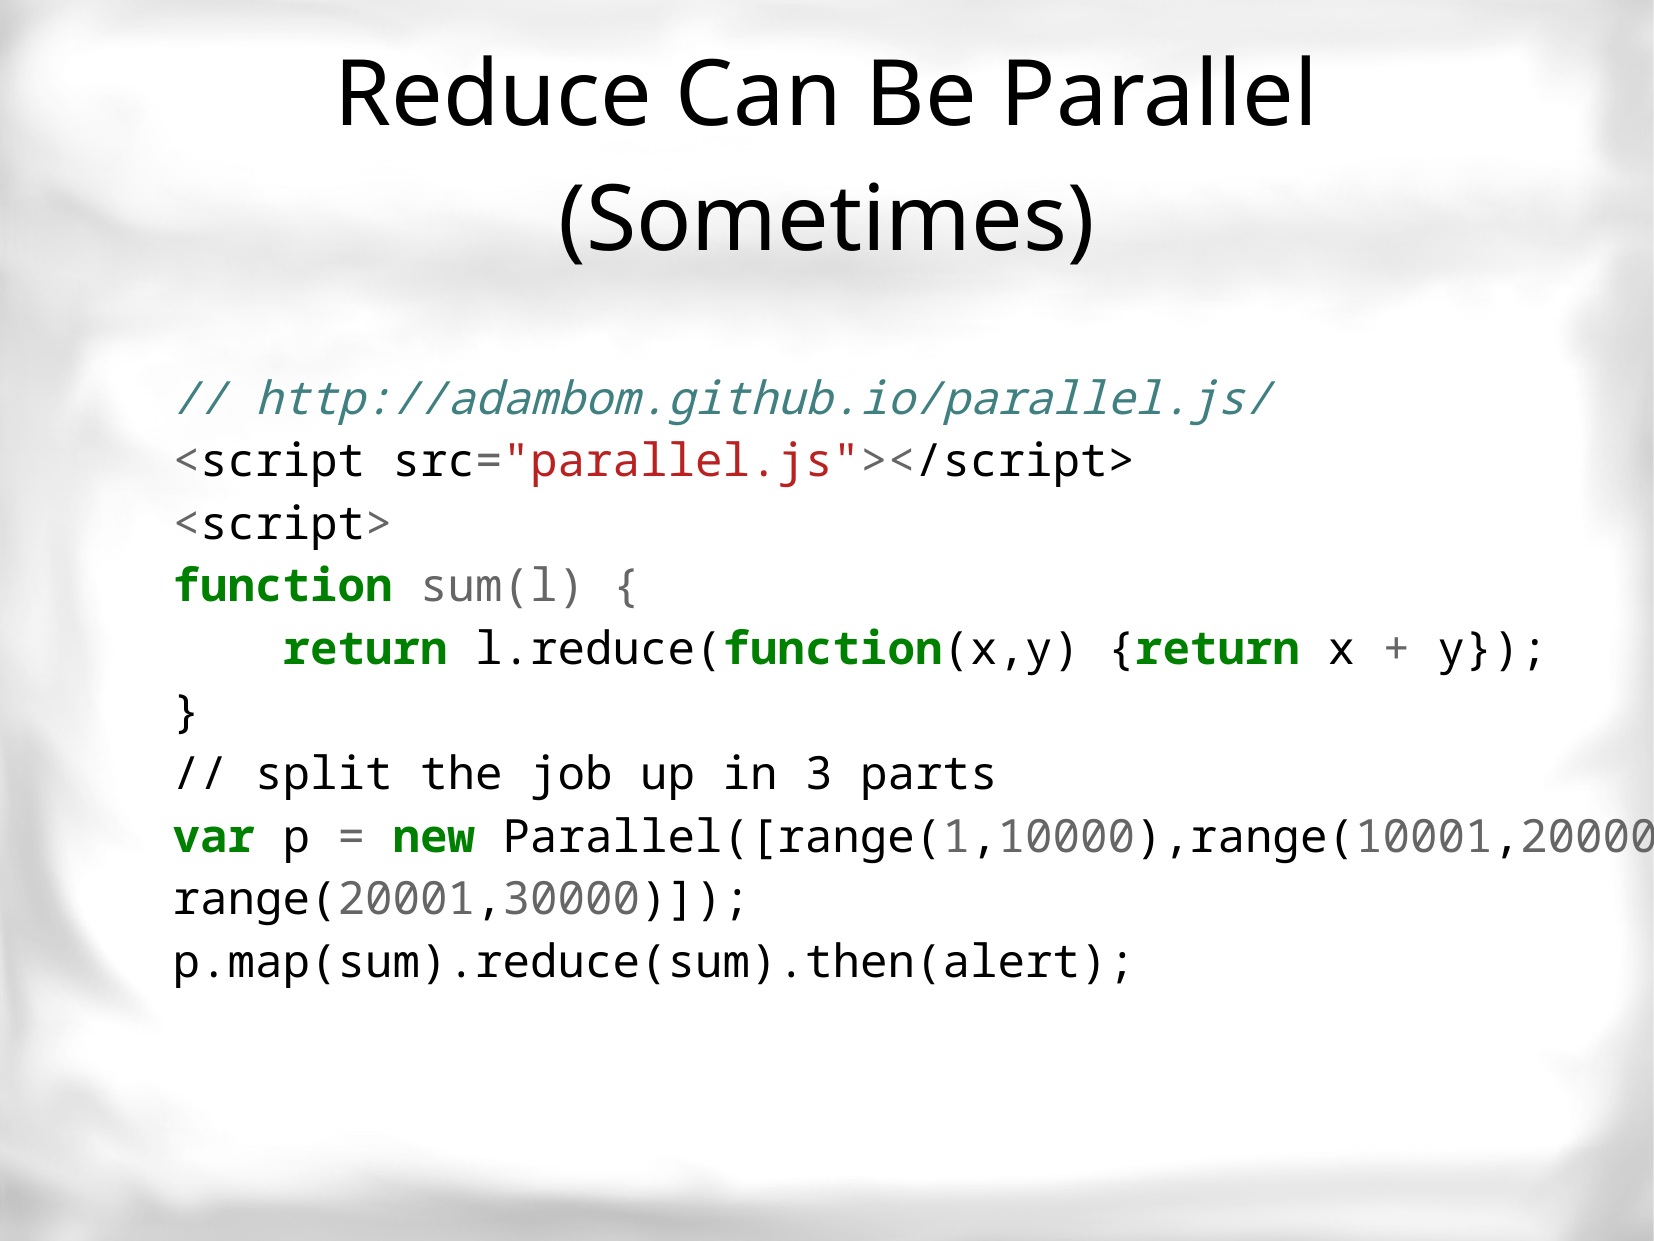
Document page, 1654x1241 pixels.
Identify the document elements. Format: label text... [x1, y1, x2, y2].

picture [0, 0, 1654, 1241]
title Reduce Can Be Parallel (Sometimes) [82, 49, 1571, 257]
text_box // http://adambom.github.io/parallel.js/ <script src="parallel.js"></script> <script> function sum(l) { return l.reduce(function(x,y) {return x + y}); } // split the job up in 3 parts var p = new Parallel([range(1,10000),range(10001,20000), range(20001,30000)]); p.map(sum).reduce(sum).then(alert); [157, 357, 1476, 922]
picture [1637, 822, 1648, 842]
picture [1639, 829, 1651, 849]
